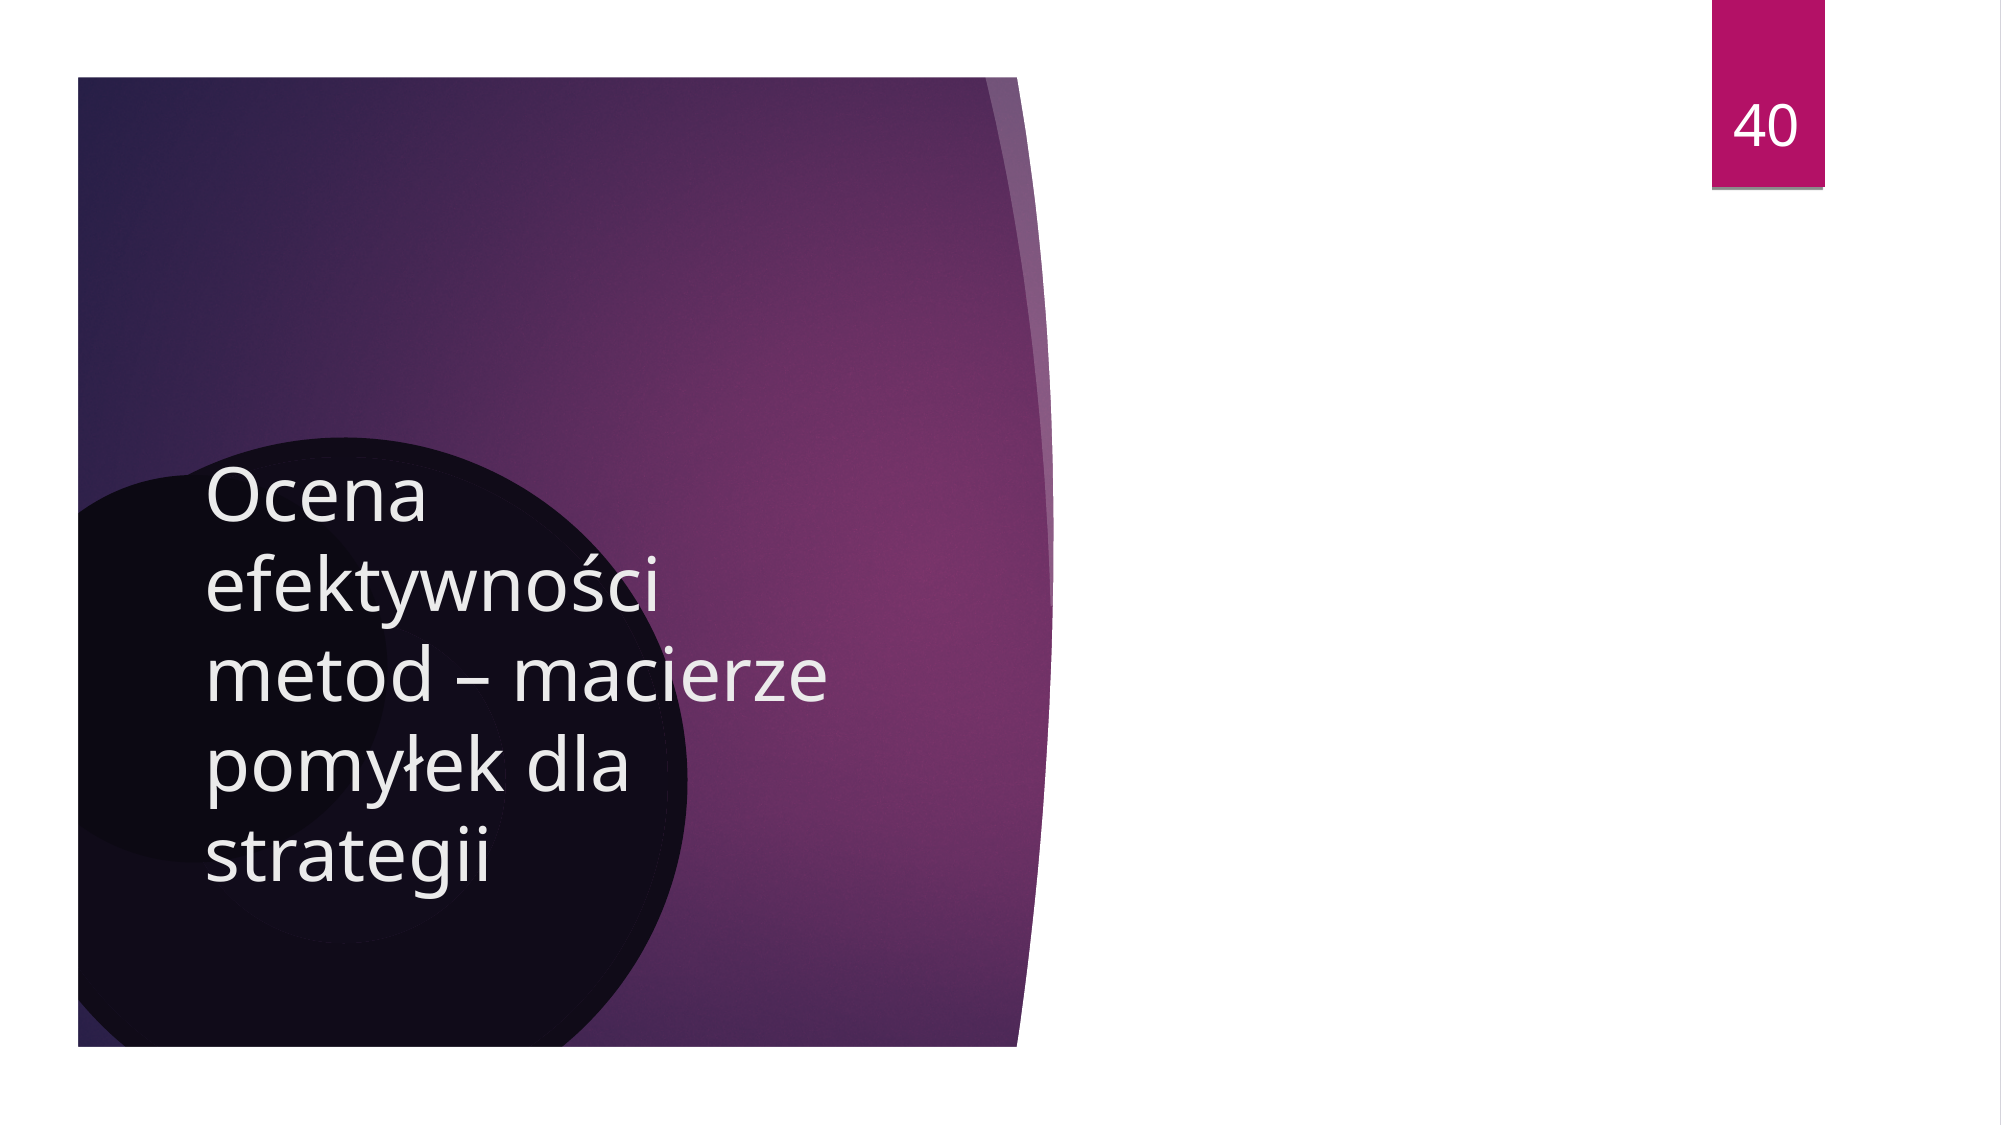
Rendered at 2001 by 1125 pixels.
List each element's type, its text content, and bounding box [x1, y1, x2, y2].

title Ocena efektywności metod – macierze pomyłek dla strategii [224, 286, 939, 839]
text_box [1698, 48, 1836, 175]
